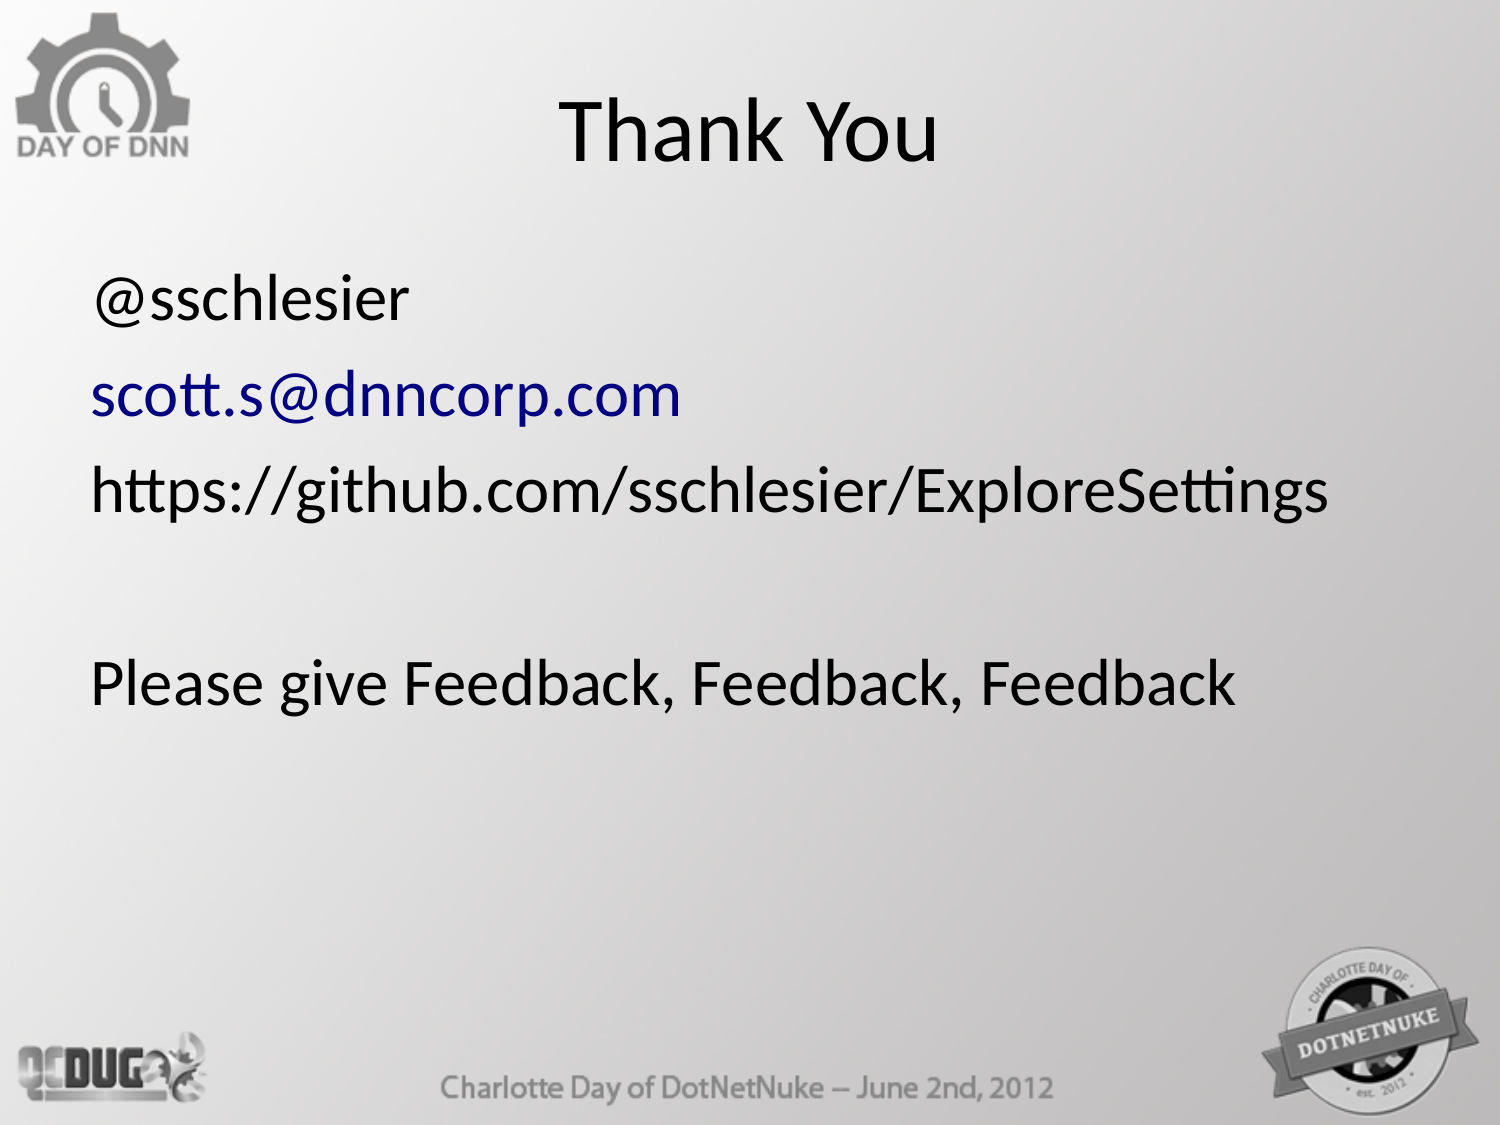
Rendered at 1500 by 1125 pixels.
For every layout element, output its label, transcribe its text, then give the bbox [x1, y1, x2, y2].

picture [0, 0, 1500, 1125]
list @sschlesier scott.s@dnncorp.com https://github.com/sschlesier/ExploreSettings Please give Feedback, Feedback, Feedback [75, 262, 1426, 1006]
title Thank You [75, 45, 1425, 233]
